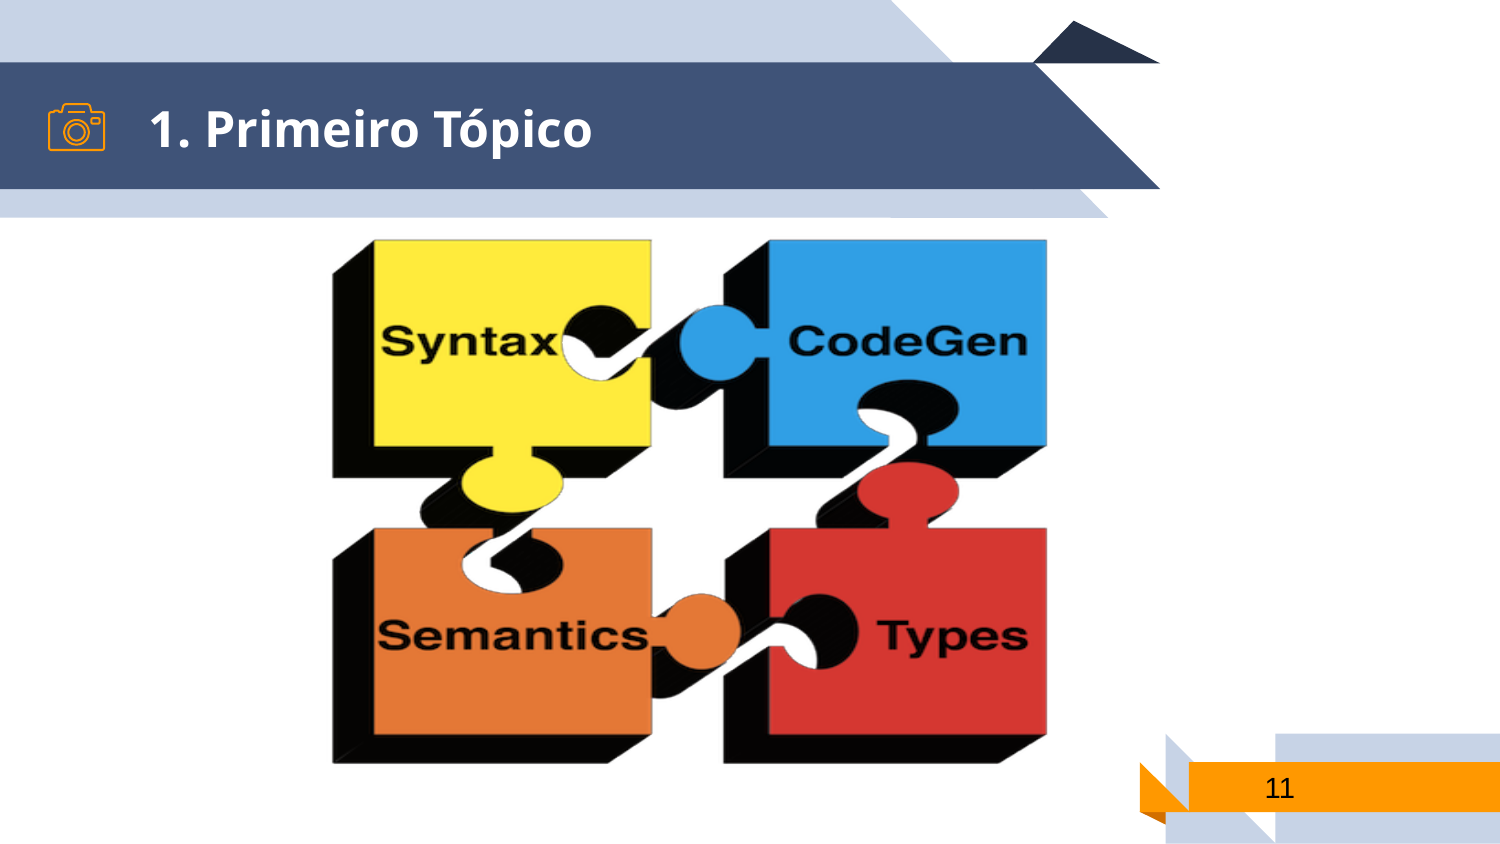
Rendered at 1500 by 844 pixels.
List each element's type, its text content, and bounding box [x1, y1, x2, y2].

title 1. Primeiro Tópico [133, 64, 1035, 190]
picture [217, 236, 1165, 768]
slide_number <number> [1249, 760, 1494, 813]
